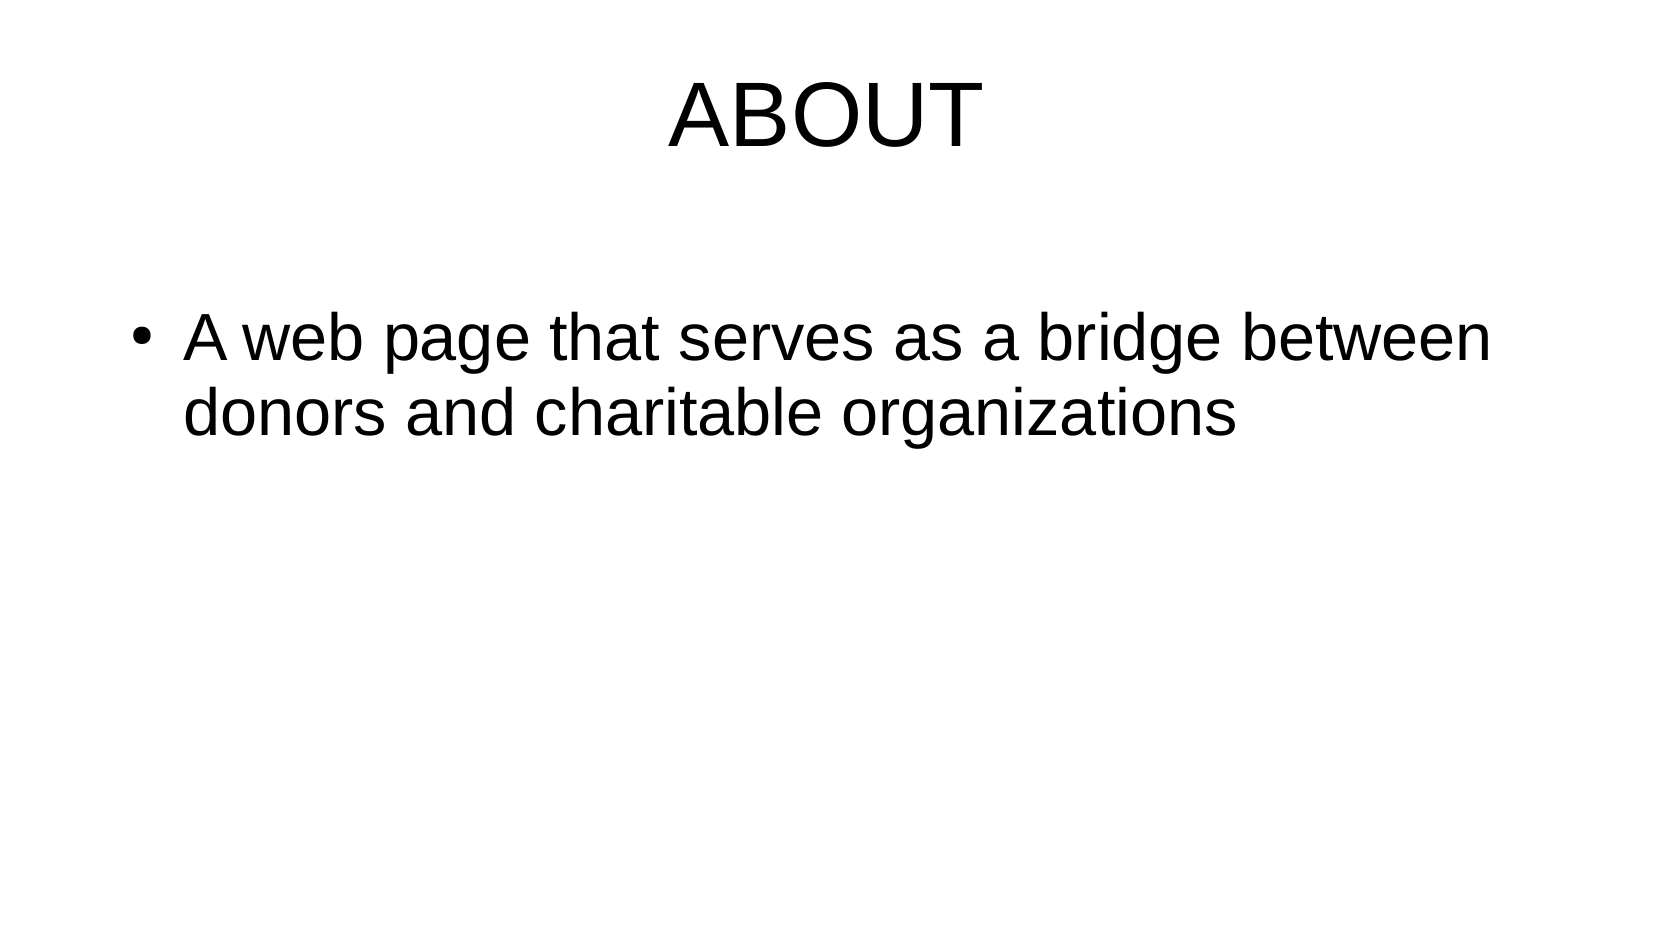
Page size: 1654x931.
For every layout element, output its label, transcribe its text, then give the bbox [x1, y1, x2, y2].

title ABOUT [82, 37, 1571, 193]
list A web page that serves as a bridge between donors and charitable organizations [112, 300, 1605, 495]
